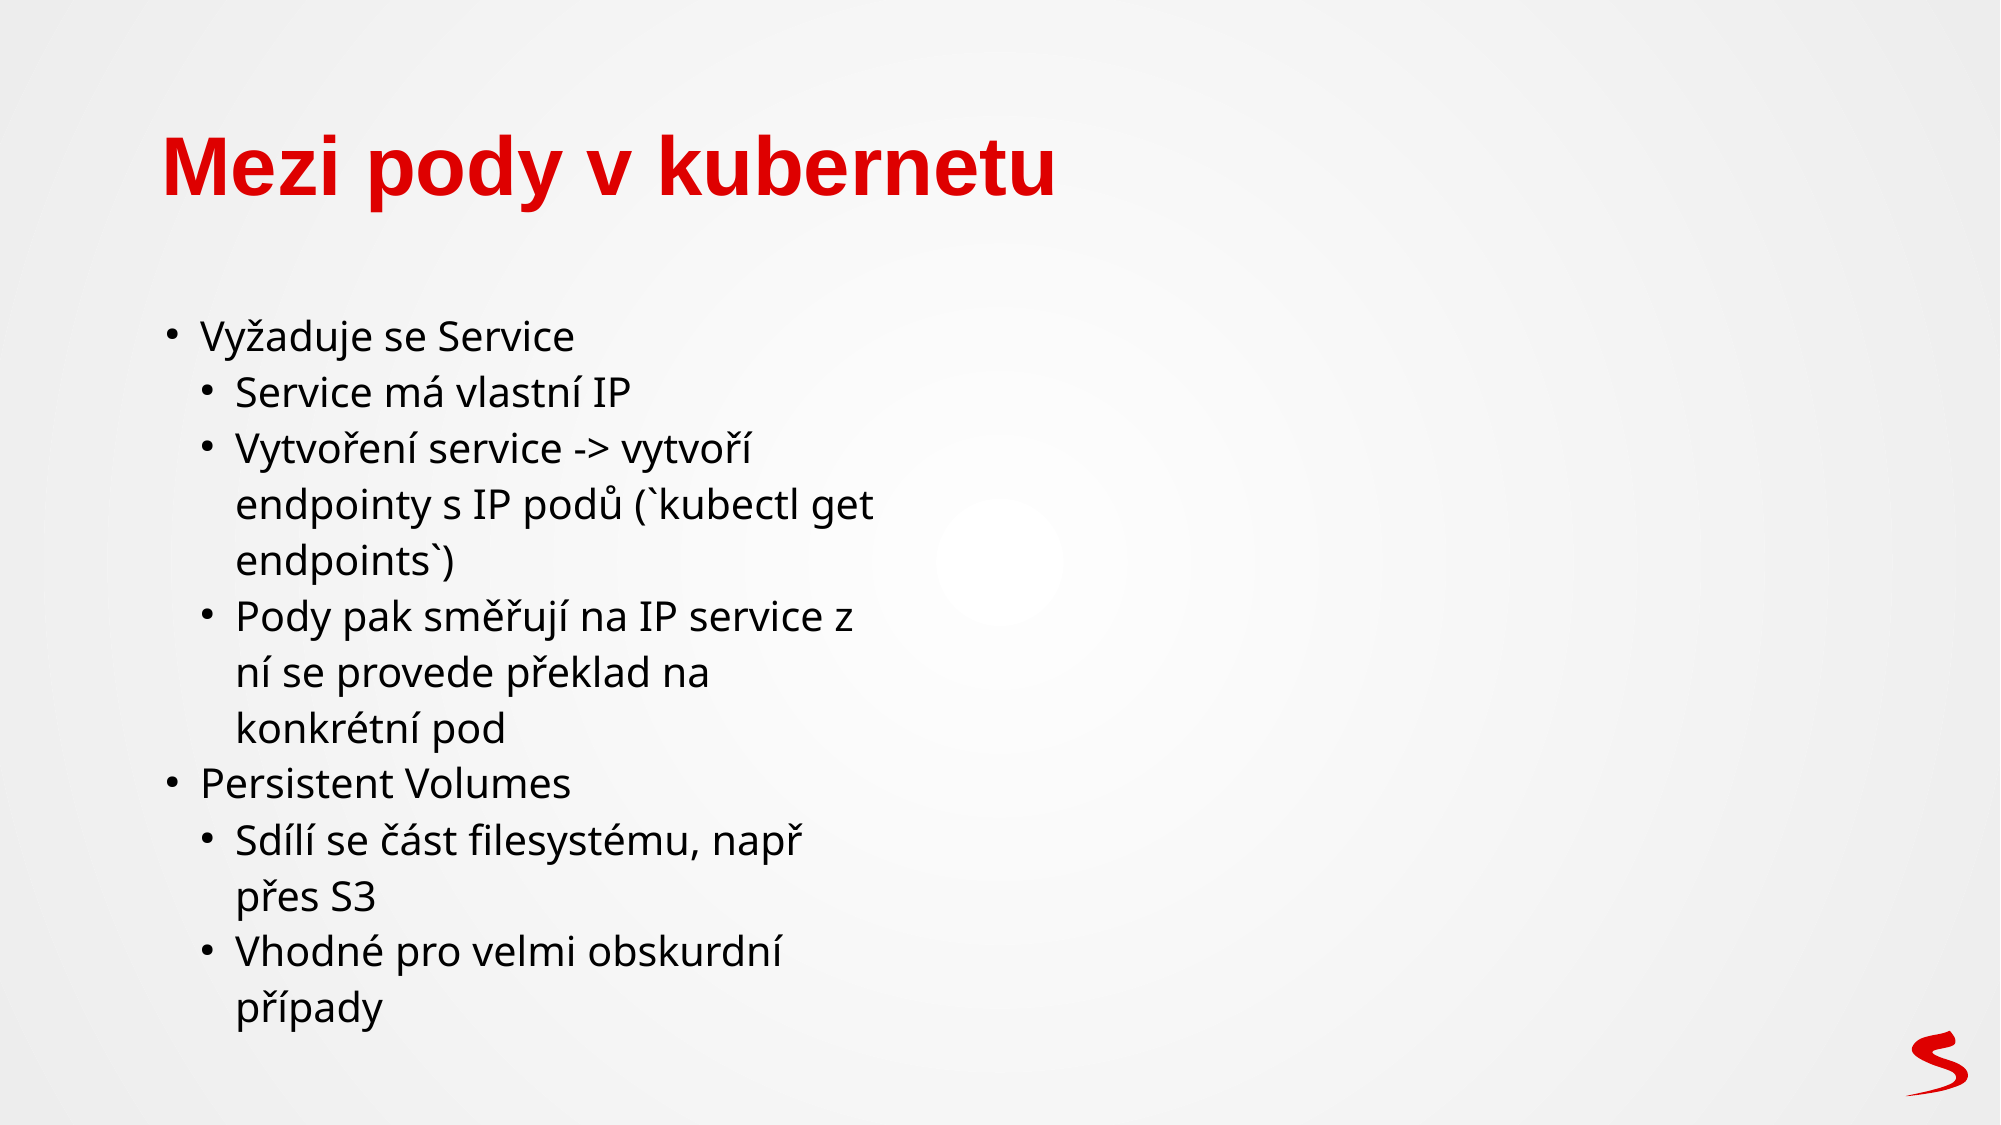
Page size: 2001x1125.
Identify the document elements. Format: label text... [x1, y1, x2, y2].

text_box Mezi pody v kubernetu [146, 112, 1816, 229]
text_box Vyžaduje se Service Service má vlastní IP Vytvoření service -> vytvoří endpointy s IP podů (`kubectl get endpoints`) Pody pak směřují na IP service z ní se provede překlad na konkrétní pod Persistent Volumes Sdílí se část filesystému, např přes S3 Vhodné pro velmi obskurdní případy [150, 299, 901, 1050]
